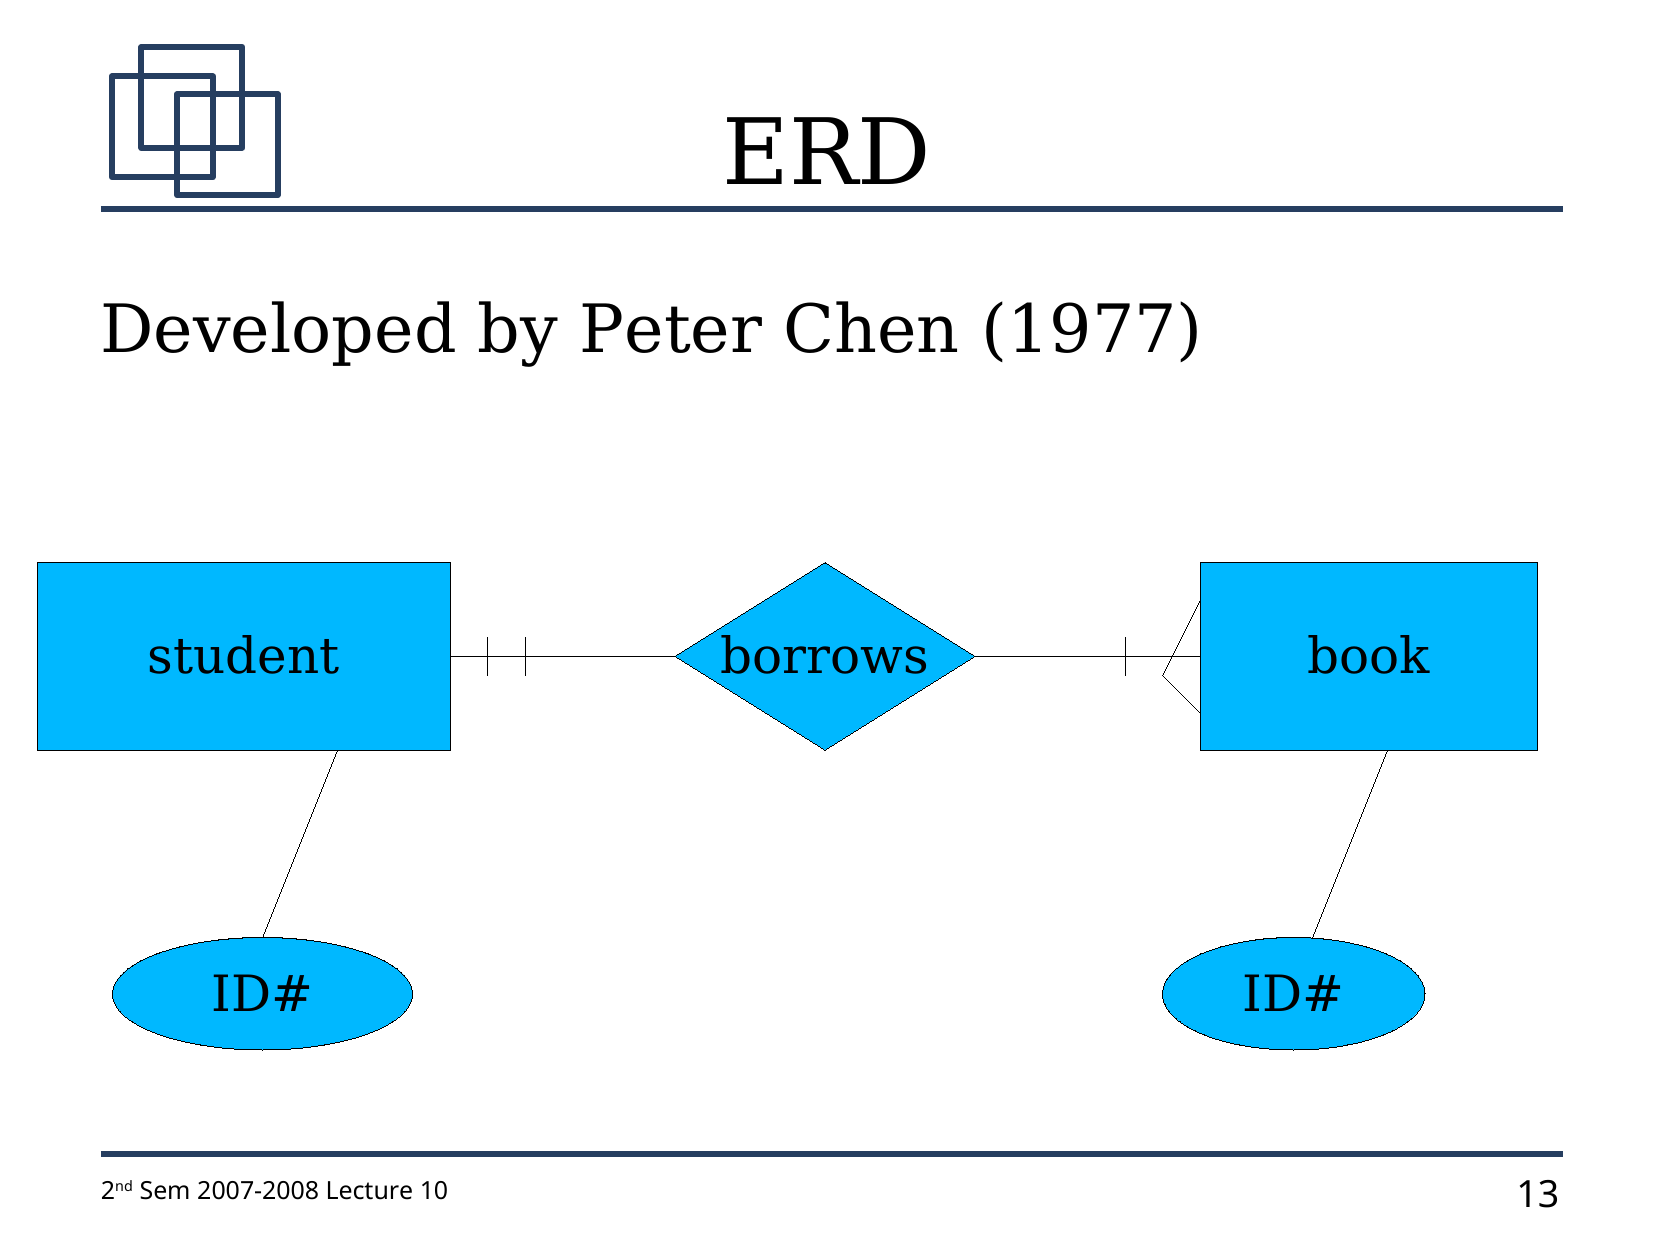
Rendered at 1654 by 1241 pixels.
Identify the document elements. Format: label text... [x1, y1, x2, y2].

text_box book [1200, 562, 1538, 751]
text_box borrows [675, 562, 975, 751]
list Developed by Peter Chen (1977) [82, 290, 1571, 1109]
text_box ID# [1162, 937, 1426, 1051]
text_box student [37, 562, 451, 751]
title ERD [82, 49, 1571, 257]
text_box ID# [112, 937, 413, 1051]
